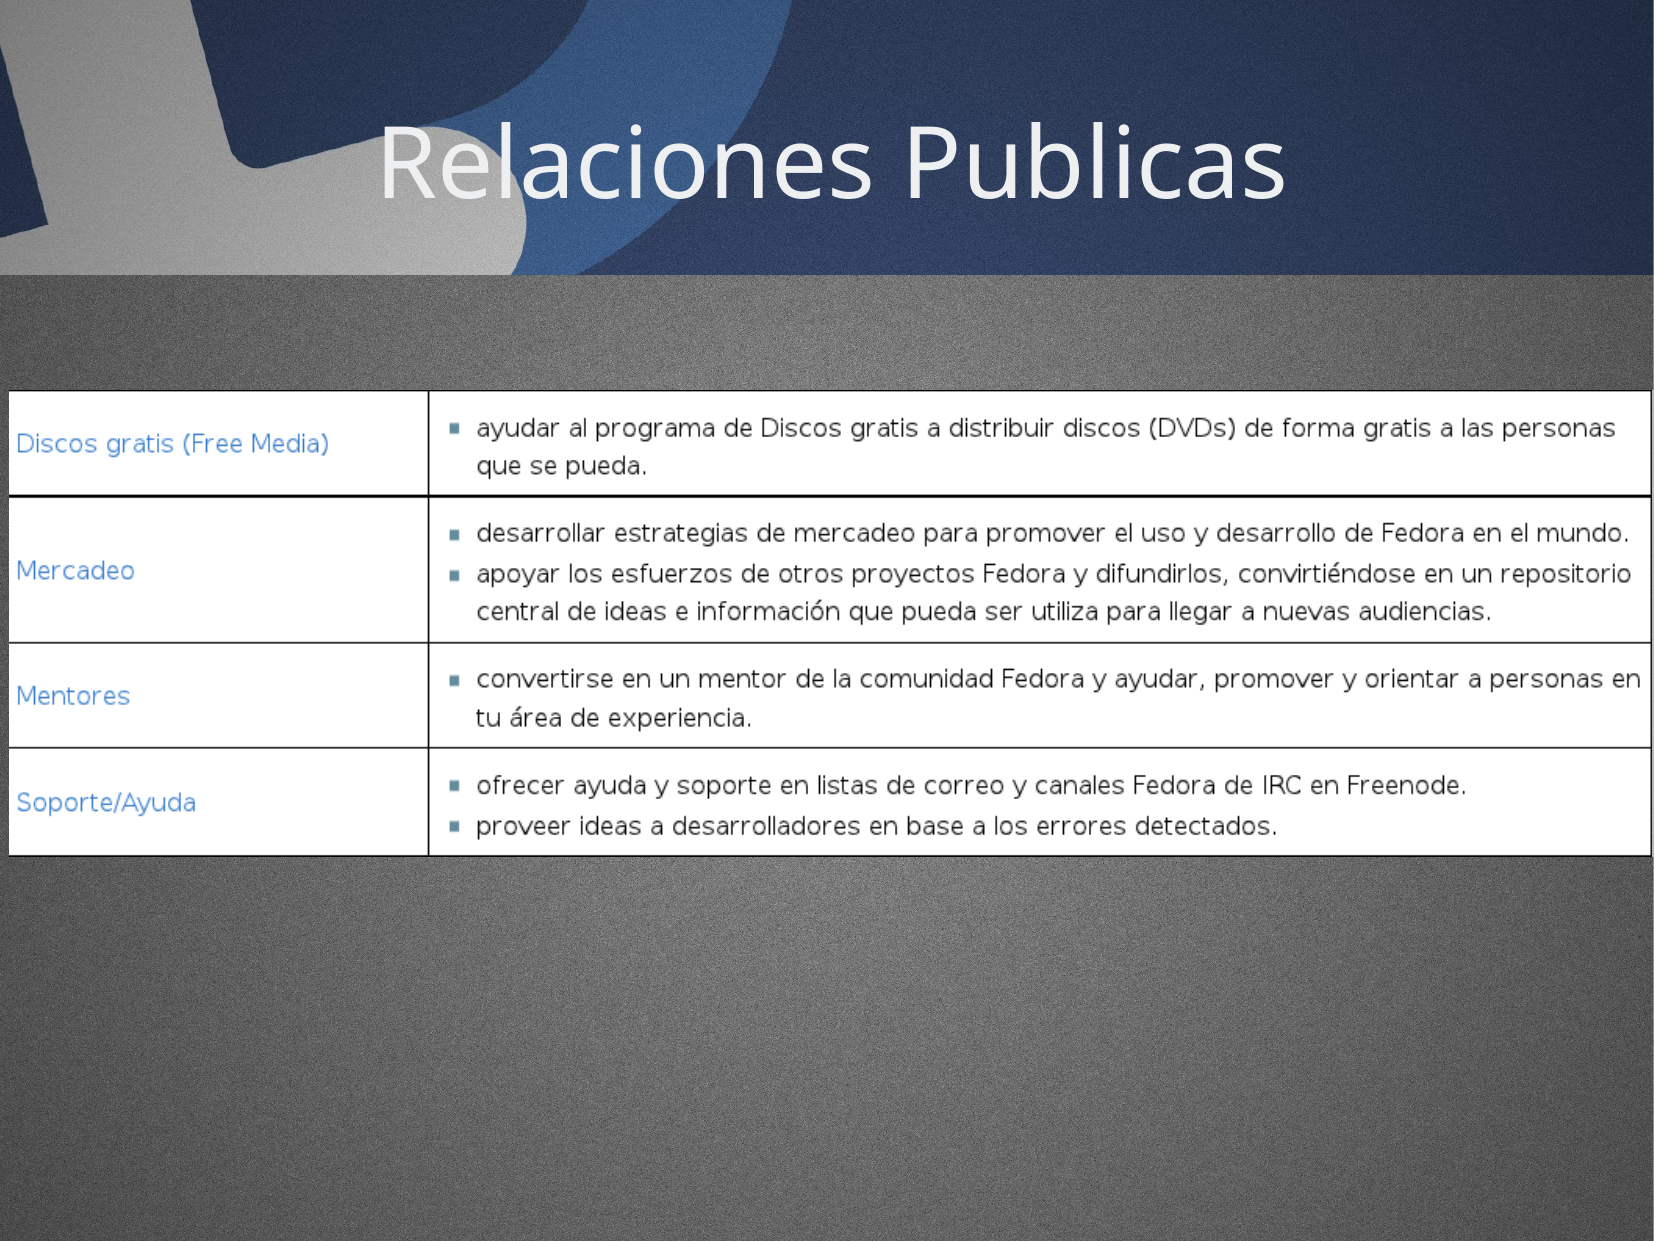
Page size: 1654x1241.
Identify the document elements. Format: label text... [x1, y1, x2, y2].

picture [0, 0, 1654, 1241]
text_box Relaciones Publicas [88, 58, 1577, 266]
